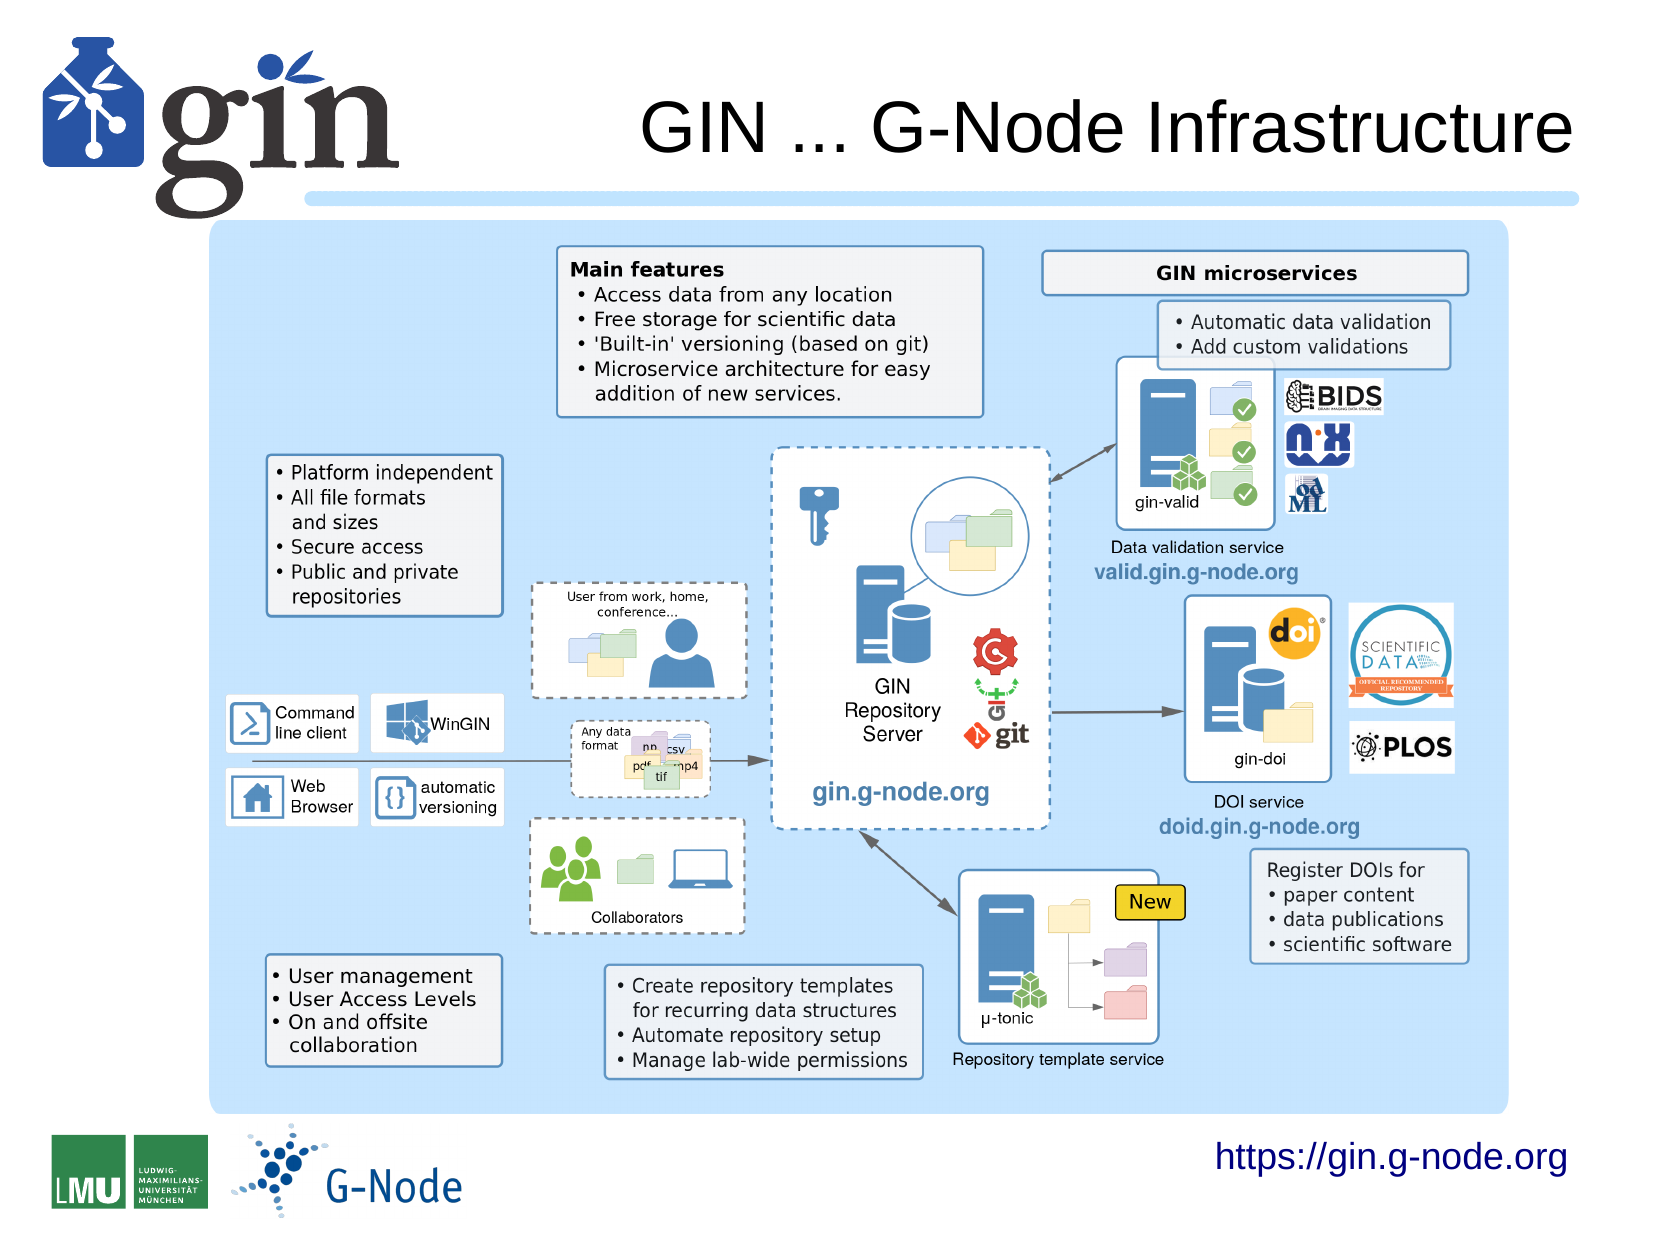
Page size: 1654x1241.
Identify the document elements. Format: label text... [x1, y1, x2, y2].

text_box GIN ... G-Node Infrastructure [87, 30, 1576, 226]
picture [209, 226, 1509, 1114]
picture [33, 30, 87, 224]
picture [230, 1123, 467, 1219]
text_box https://gin.g-node.org [1200, 1128, 1625, 1186]
